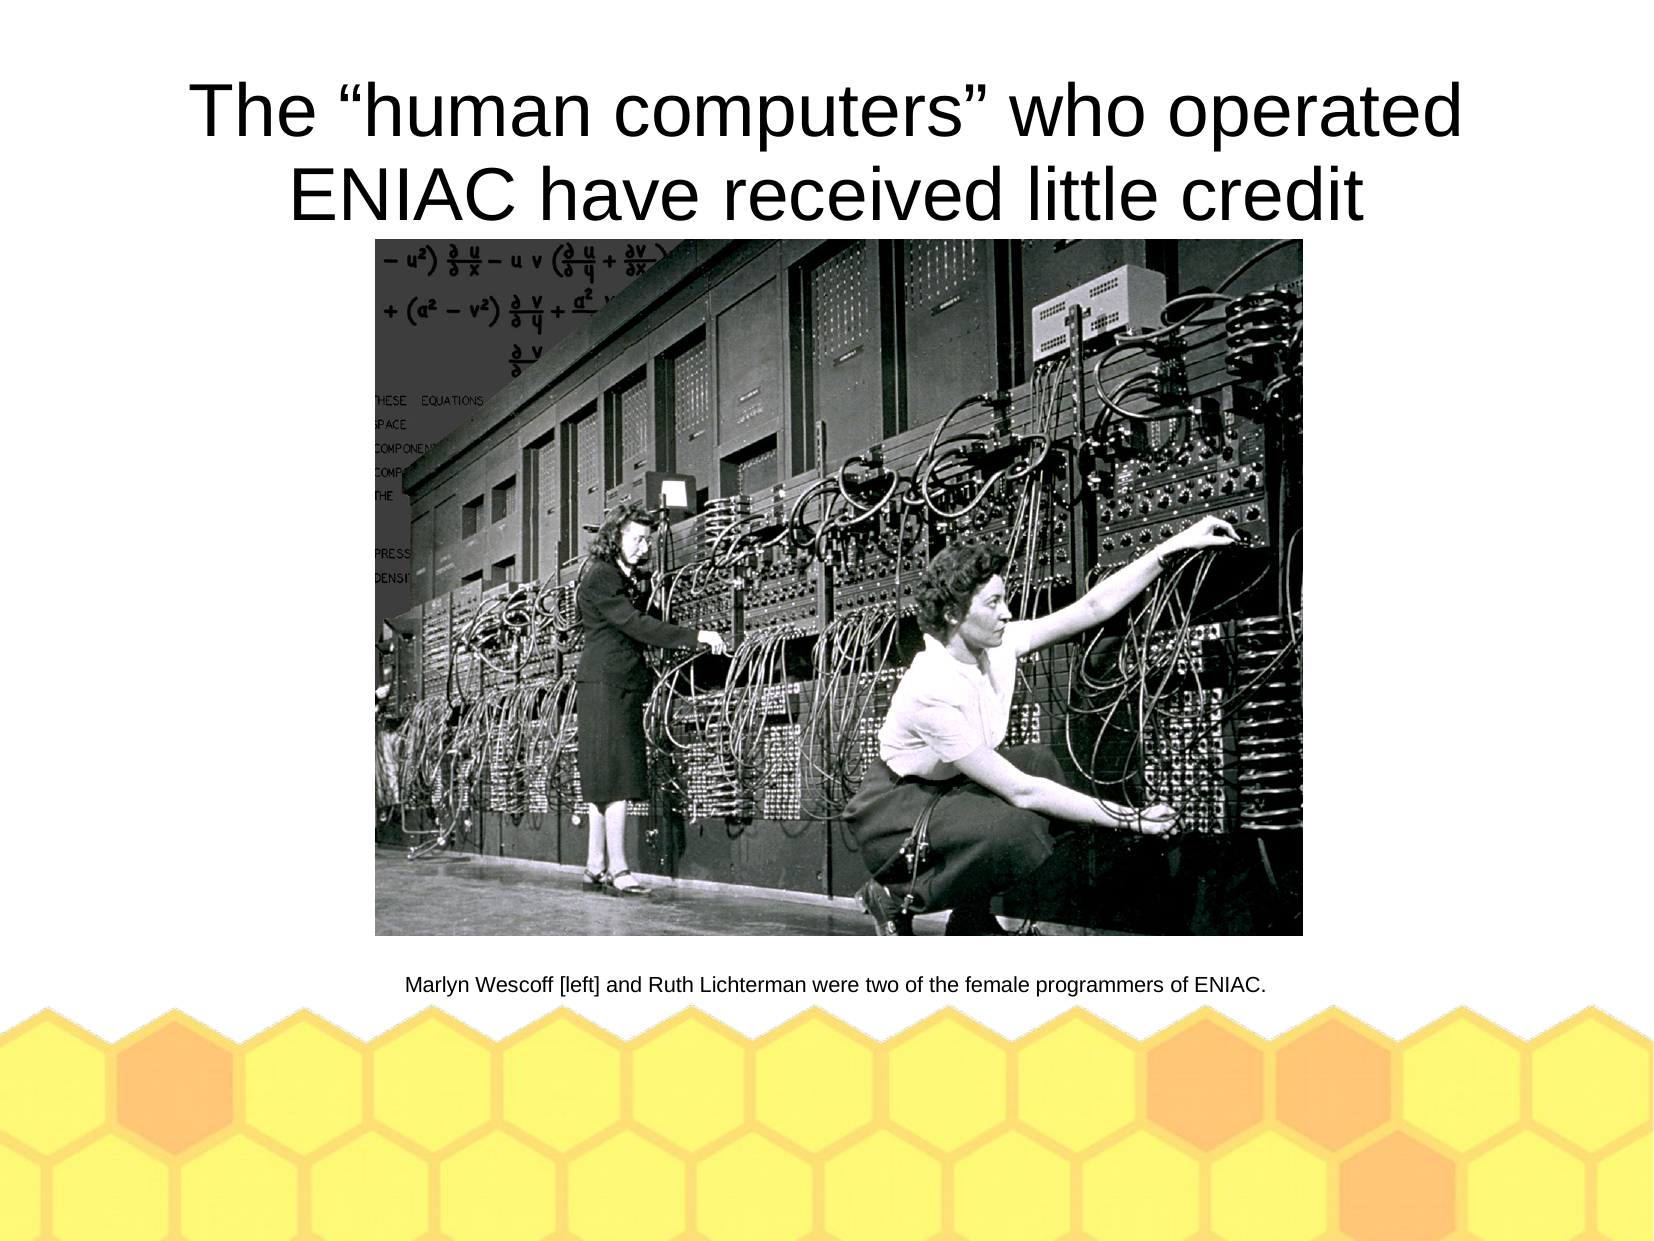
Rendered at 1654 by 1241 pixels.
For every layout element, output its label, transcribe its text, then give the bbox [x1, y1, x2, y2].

text_box Marlyn Wescoff [left] and Ruth Lichterman were two of the female programmers of ENIAC. [390, 965, 1321, 1006]
picture [375, 239, 1303, 936]
title The “human computers” who operated ENIAC have received little credit [82, 49, 1571, 257]
picture [0, 1001, 1654, 1241]
